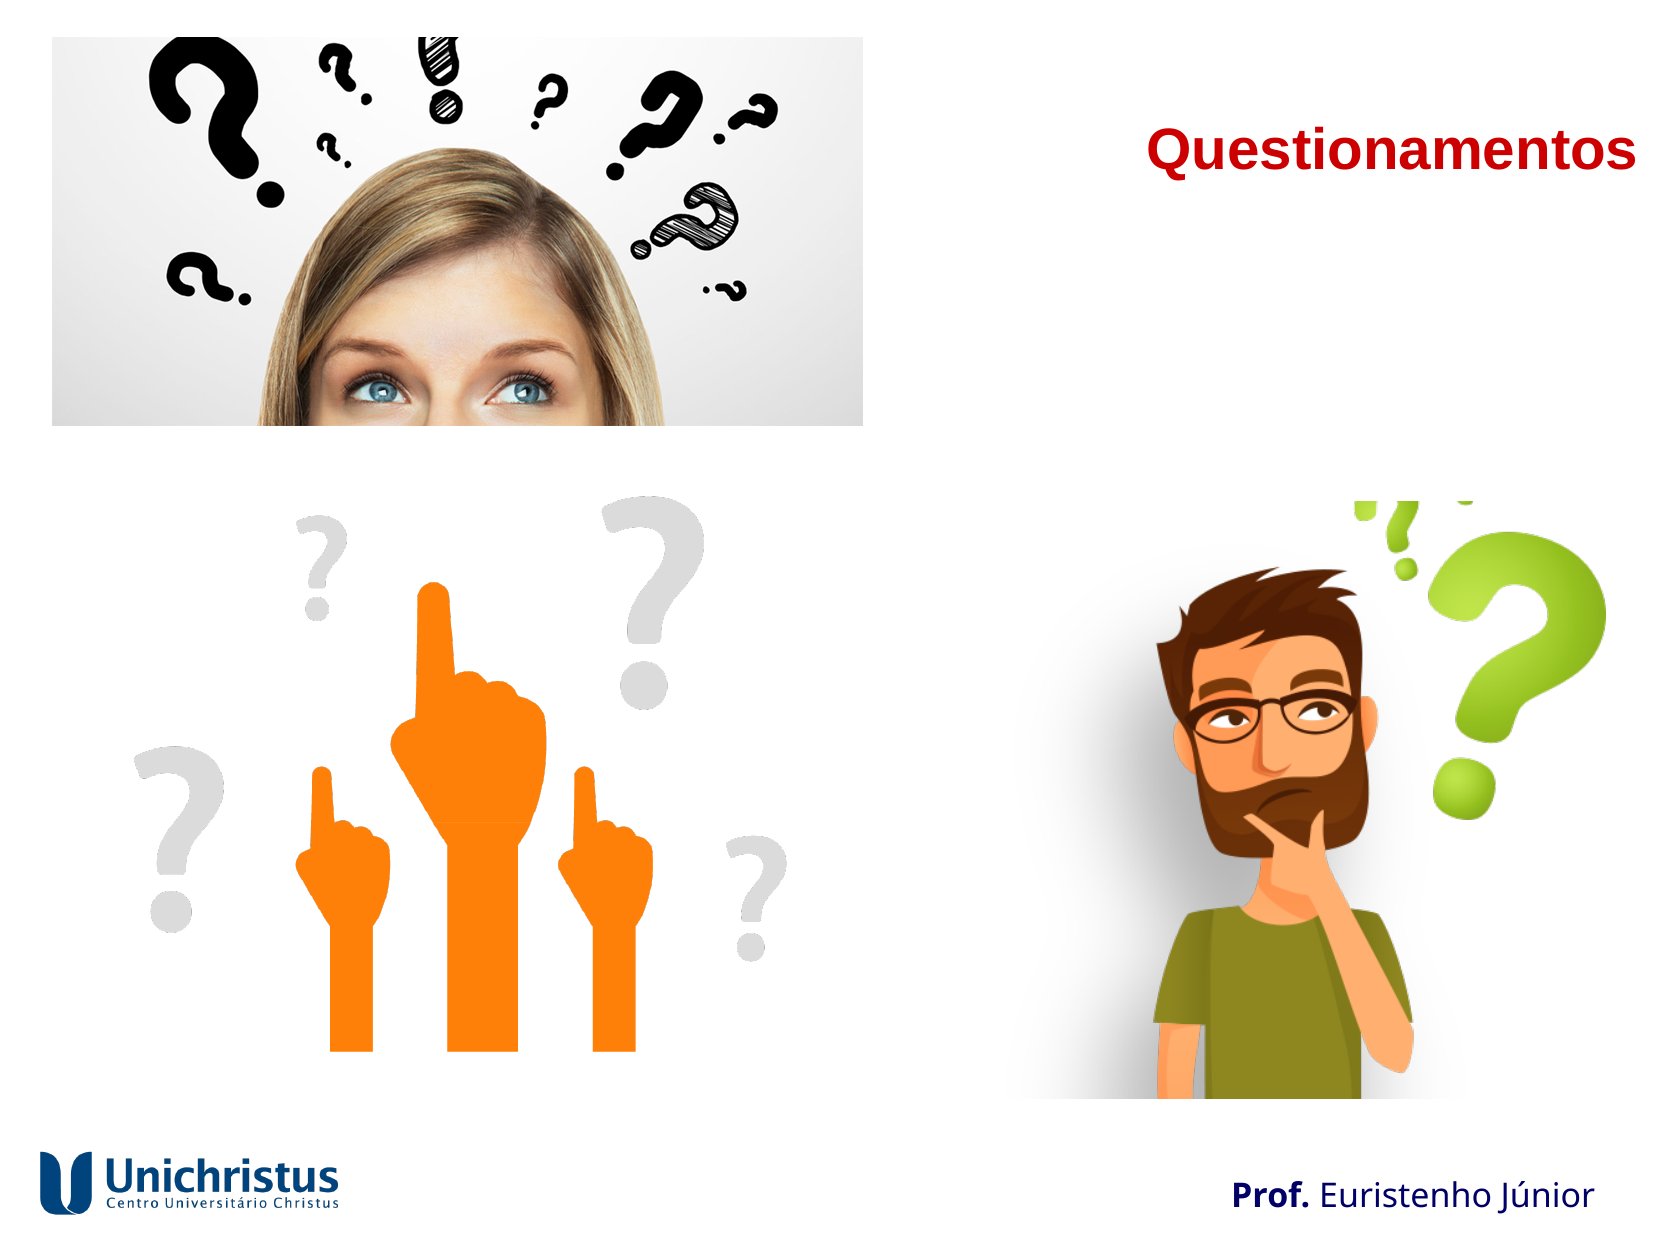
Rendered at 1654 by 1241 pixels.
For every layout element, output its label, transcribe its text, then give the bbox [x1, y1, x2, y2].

text_box Questionamentos [1131, 109, 1654, 190]
picture [22, 460, 898, 1088]
picture [35, 1148, 343, 1217]
text_box Prof. Euristenho Júnior [1216, 1163, 1654, 1224]
picture [992, 501, 1606, 1099]
picture [52, 37, 863, 426]
